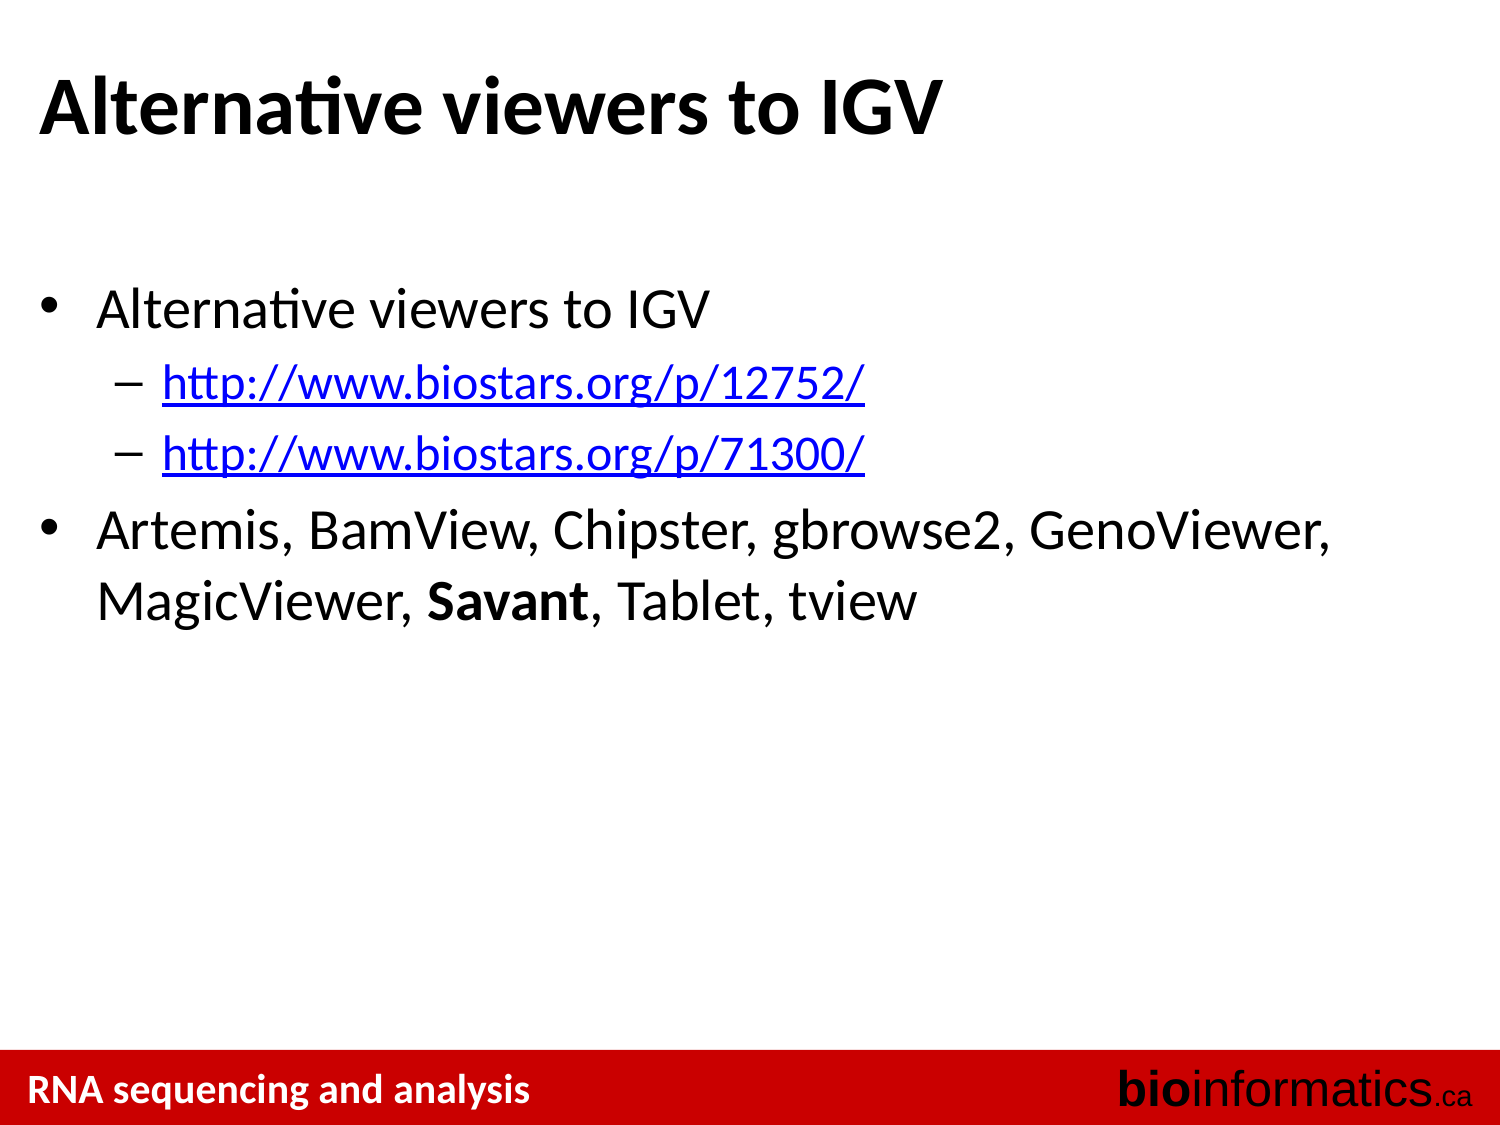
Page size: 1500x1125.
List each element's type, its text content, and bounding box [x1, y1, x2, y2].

title Alternative viewers to IGV [24, 7, 1475, 195]
list Alternative viewers to IGV http://www.biostars.org/p/12752/ http://www.biostars.org/p/71300/ Artemis, BamView, Chipster, gbrowse2, GenoViewer, MagicViewer, Savant, Tablet, tview [24, 262, 1475, 1038]
